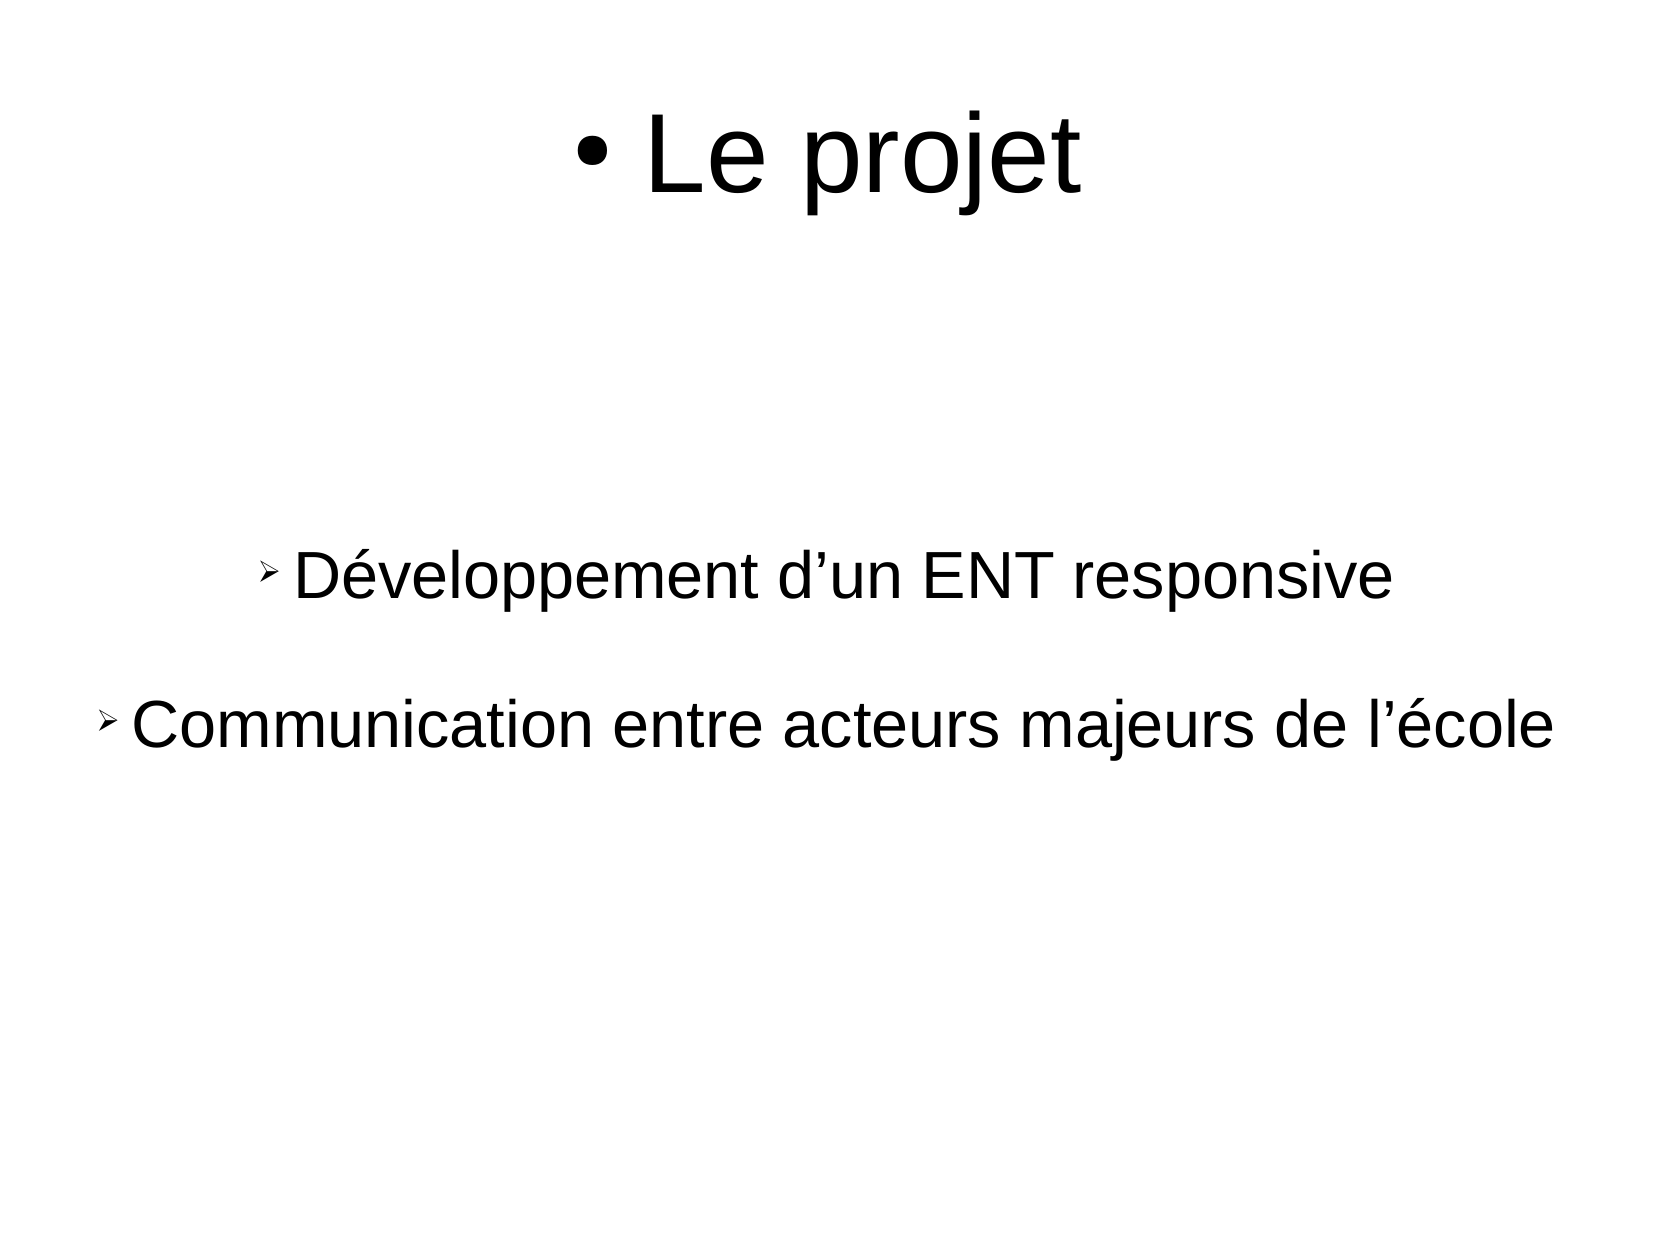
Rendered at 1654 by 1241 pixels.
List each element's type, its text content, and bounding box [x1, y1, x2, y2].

title Le projet [82, 49, 1571, 257]
subtitle Développement d’un ENT responsive Communication entre acteurs majeurs de l’école [82, 290, 1571, 1010]
